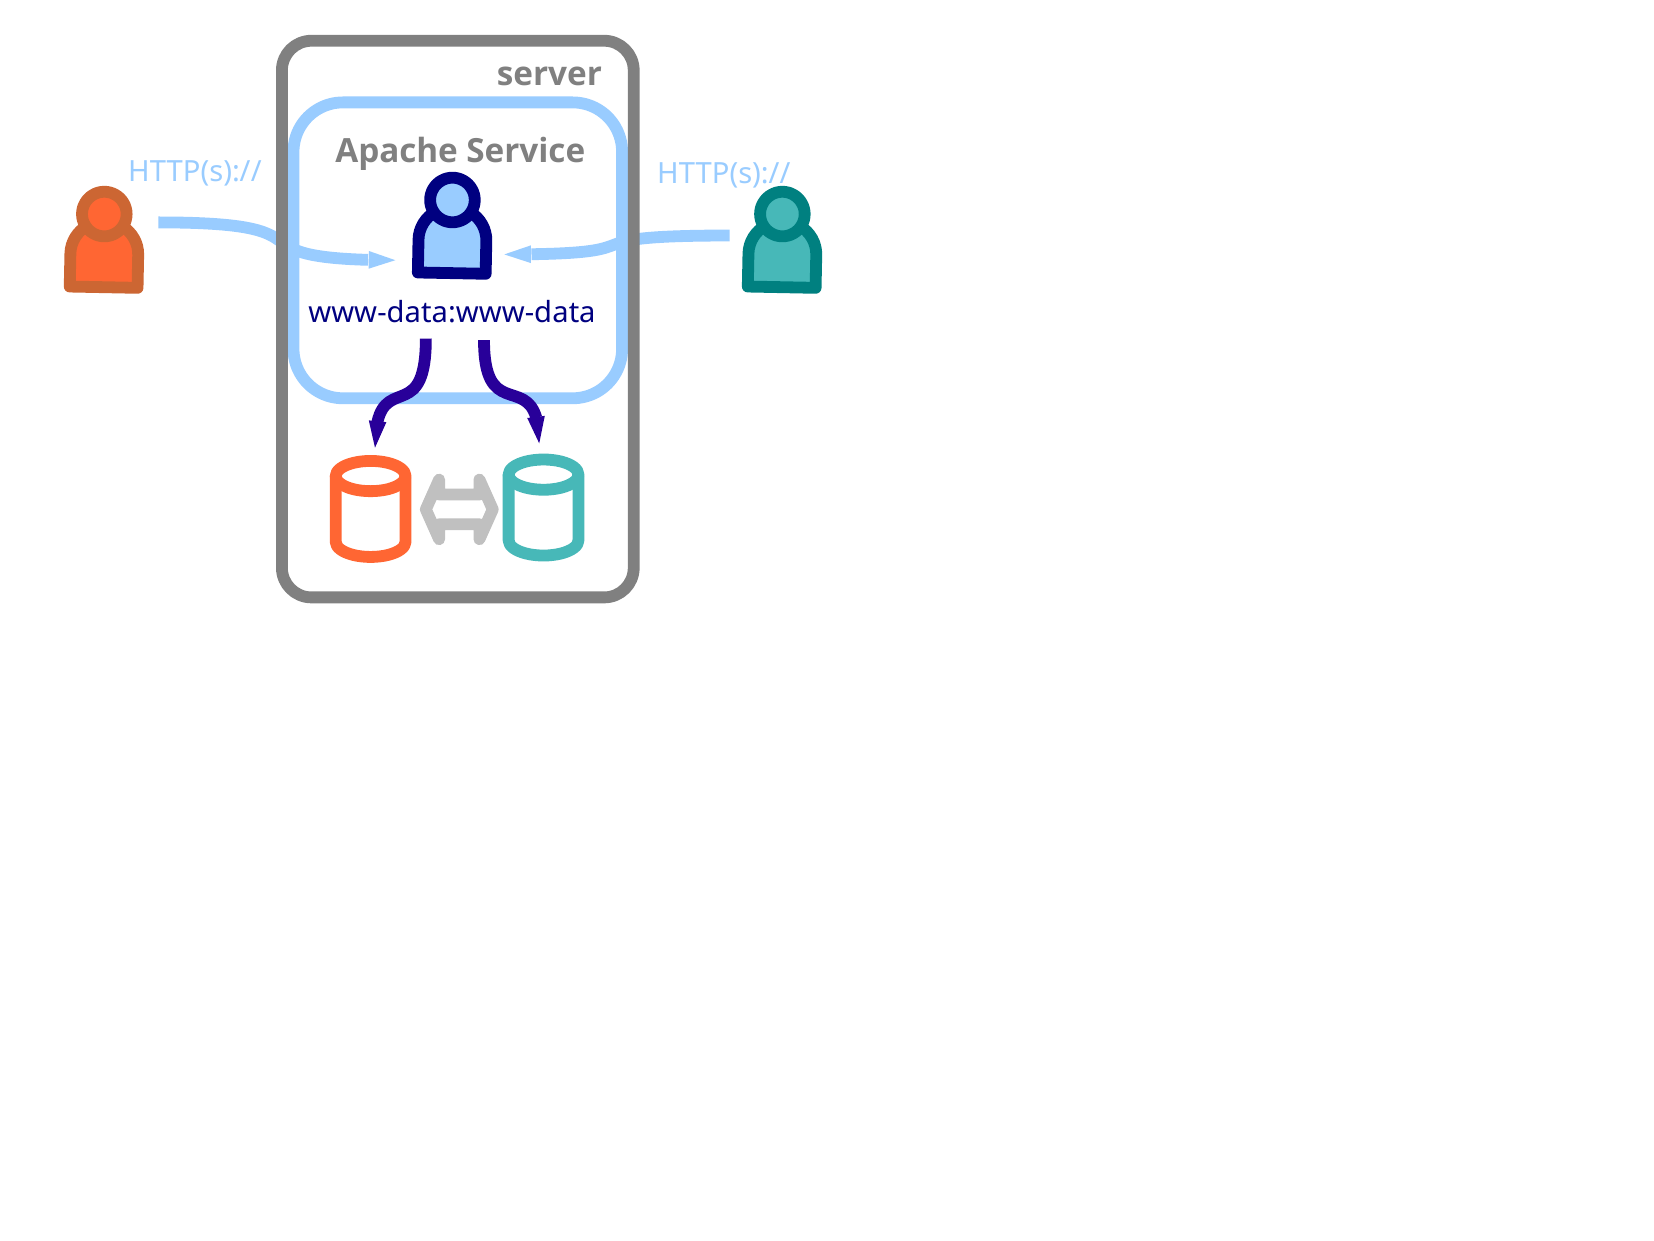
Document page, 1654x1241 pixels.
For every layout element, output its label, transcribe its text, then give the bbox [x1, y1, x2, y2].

text_box server [482, 42, 623, 112]
text_box [417, 177, 487, 274]
text_box [747, 195, 817, 288]
text_box www-data:www-data [293, 283, 621, 333]
text_box HTTP(s):// [113, 142, 284, 192]
text_box [69, 191, 139, 288]
text_box HTTP(s):// [642, 145, 813, 195]
text_box Apache Service [320, 120, 608, 189]
